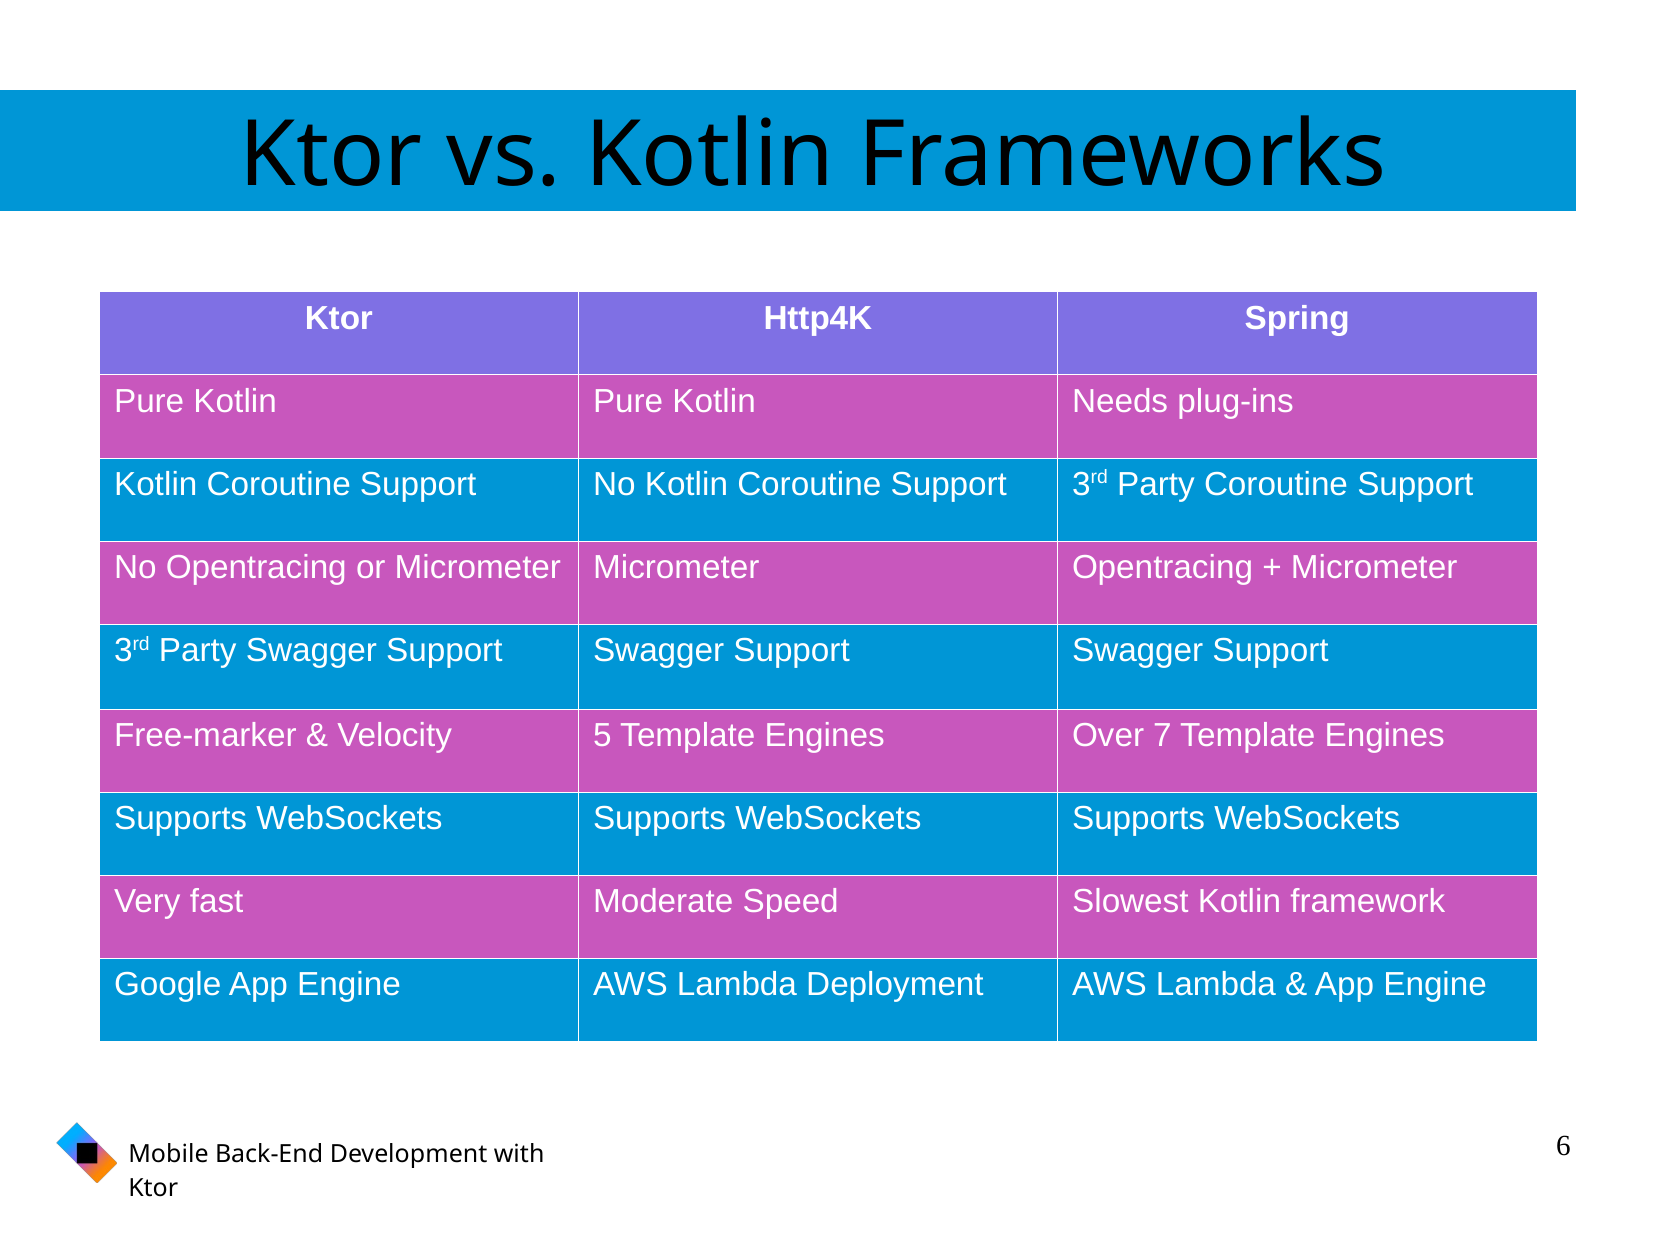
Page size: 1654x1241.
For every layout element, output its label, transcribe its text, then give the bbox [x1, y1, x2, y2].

table_cell Supports WebSockets [100, 793, 578, 875]
table_cell AWS Lambda Deployment [579, 959, 1057, 1041]
table_cell AWS Lambda & App Engine [1058, 959, 1537, 1041]
table_cell Pure Kotlin [100, 375, 578, 458]
table_cell Pure Kotlin [579, 375, 1057, 458]
table_cell No Kotlin Coroutine Support [579, 459, 1057, 541]
table_cell Needs plug-ins [1058, 375, 1537, 458]
table_cell No Opentracing or Micrometer [100, 542, 578, 624]
title Ktor vs. Kotlin Frameworks [82, 90, 1546, 211]
table_cell Moderate Speed [579, 876, 1057, 958]
table_cell Kotlin Coroutine Support [100, 459, 578, 541]
text_box [0, 90, 82, 211]
table_cell Opentracing + Micrometer [1058, 542, 1537, 624]
picture [56, 1122, 117, 1183]
table_header Spring [1058, 292, 1537, 374]
table_cell 5 Template Engines [579, 710, 1057, 792]
table_cell 3rd Party Coroutine Support [1058, 459, 1537, 541]
table_cell Micrometer [579, 542, 1057, 624]
table_cell Google App Engine [100, 959, 578, 1041]
table_cell Swagger Support [1058, 625, 1537, 709]
table_cell Supports WebSockets [1058, 793, 1537, 875]
table_cell 3rd Party Swagger Support [100, 625, 578, 709]
table_header Http4K [579, 292, 1057, 374]
table_cell Very fast [100, 876, 578, 958]
table_cell Swagger Support [579, 625, 1057, 709]
text_box [1546, 90, 1576, 211]
table_cell Free-marker & Velocity [100, 710, 578, 792]
text_box Mobile Back-End Development with Ktor [113, 1128, 597, 1174]
table_cell Slowest Kotlin framework [1058, 876, 1537, 958]
table_cell Supports WebSockets [579, 793, 1057, 875]
table_header Ktor [100, 292, 578, 374]
table_cell Over 7 Template Engines [1058, 710, 1537, 792]
